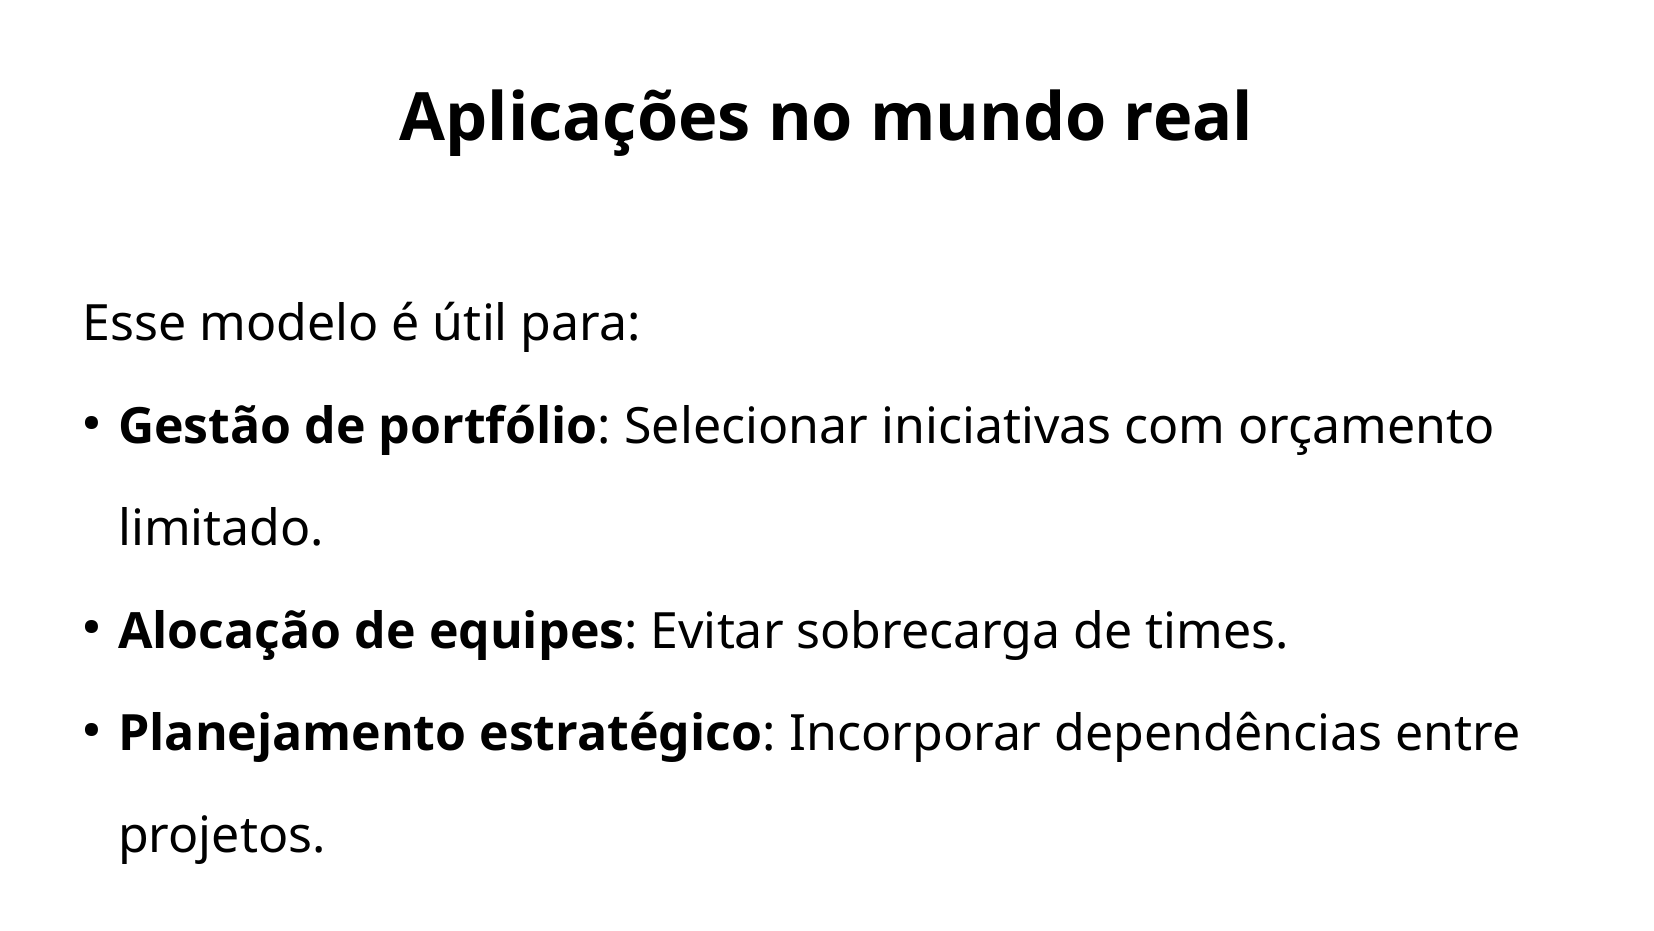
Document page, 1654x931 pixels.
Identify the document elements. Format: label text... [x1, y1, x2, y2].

title Aplicações no mundo real [82, 37, 1571, 193]
subtitle Esse modelo é útil para: Gestão de portfólio: Selecionar iniciativas com orçamento limitado. Alocação de equipes: Evitar sobrecarga de times. Planejamento estratégico: Incorporar dependências entre projetos. [82, 253, 1571, 835]
